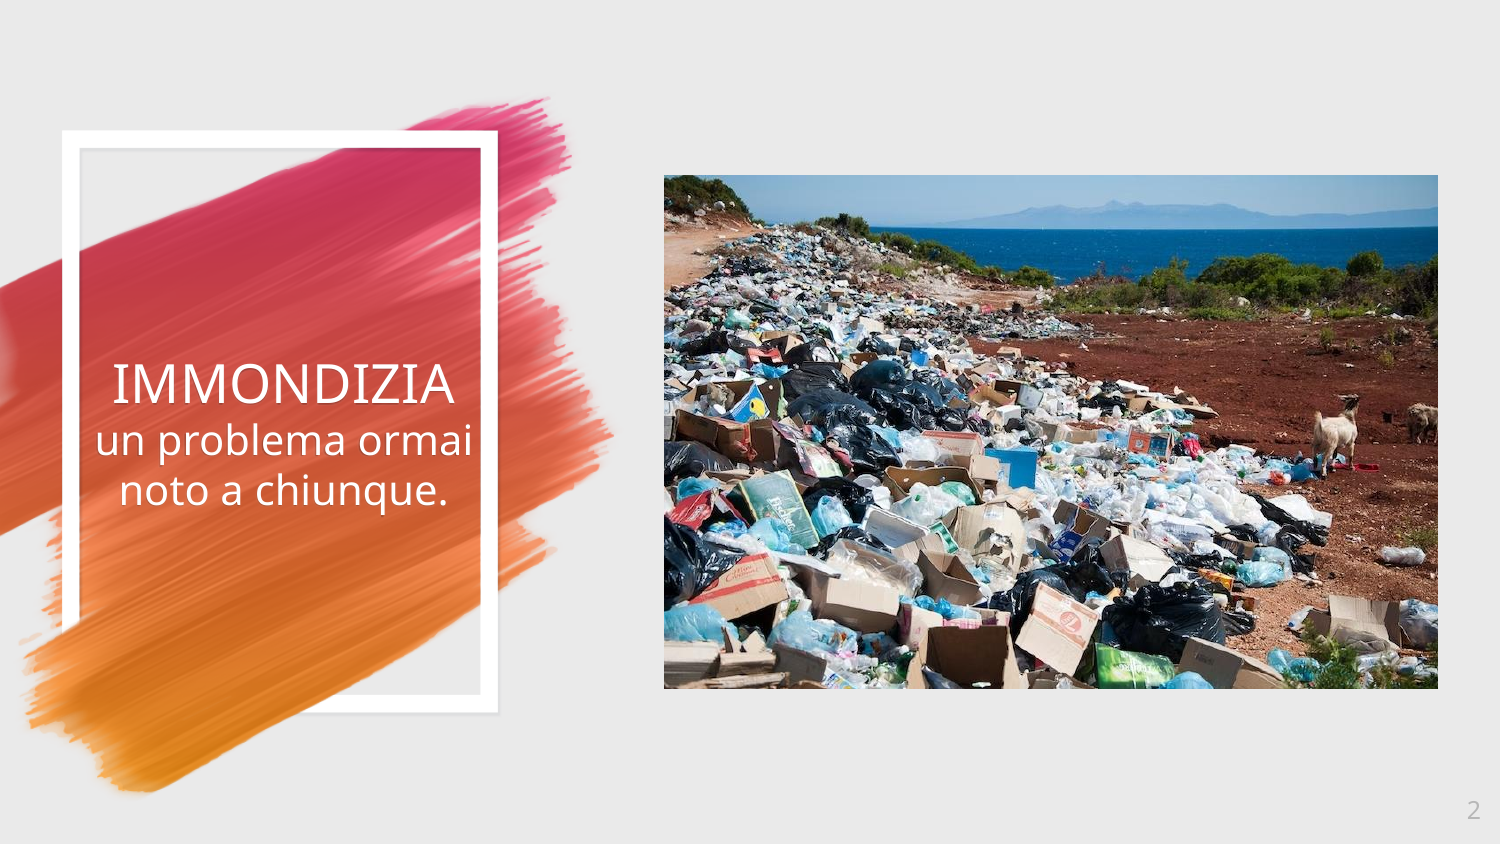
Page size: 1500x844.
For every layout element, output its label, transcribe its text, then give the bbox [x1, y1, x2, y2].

picture [0, 0, 1500, 844]
title IMMONDIZIA un problema ormai noto a chiunque. [90, 158, 478, 705]
slide_number <number> [1391, 779, 1482, 844]
